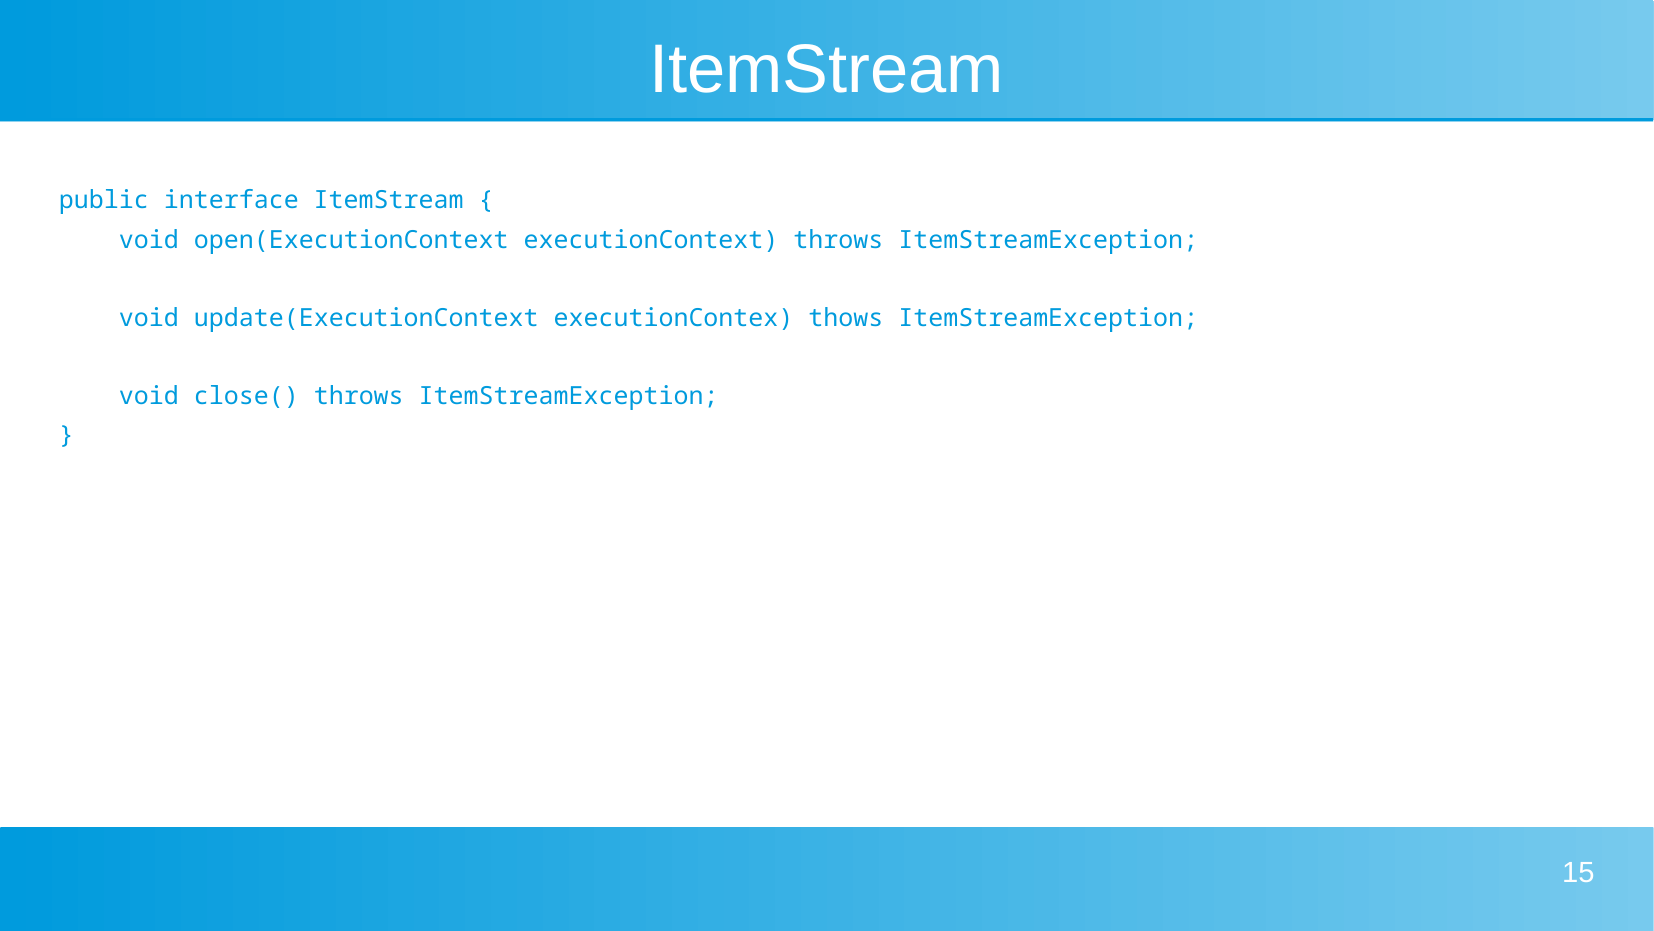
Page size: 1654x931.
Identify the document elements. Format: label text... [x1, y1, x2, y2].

title ItemStream [59, 29, 1595, 108]
list public interface ItemStream { void open(ExecutionContext executionContext) throws ItemStreamException; void update(ExecutionContext executionContex) thows ItemStreamException; void close() throws ItemStreamException; } [59, 177, 1595, 459]
